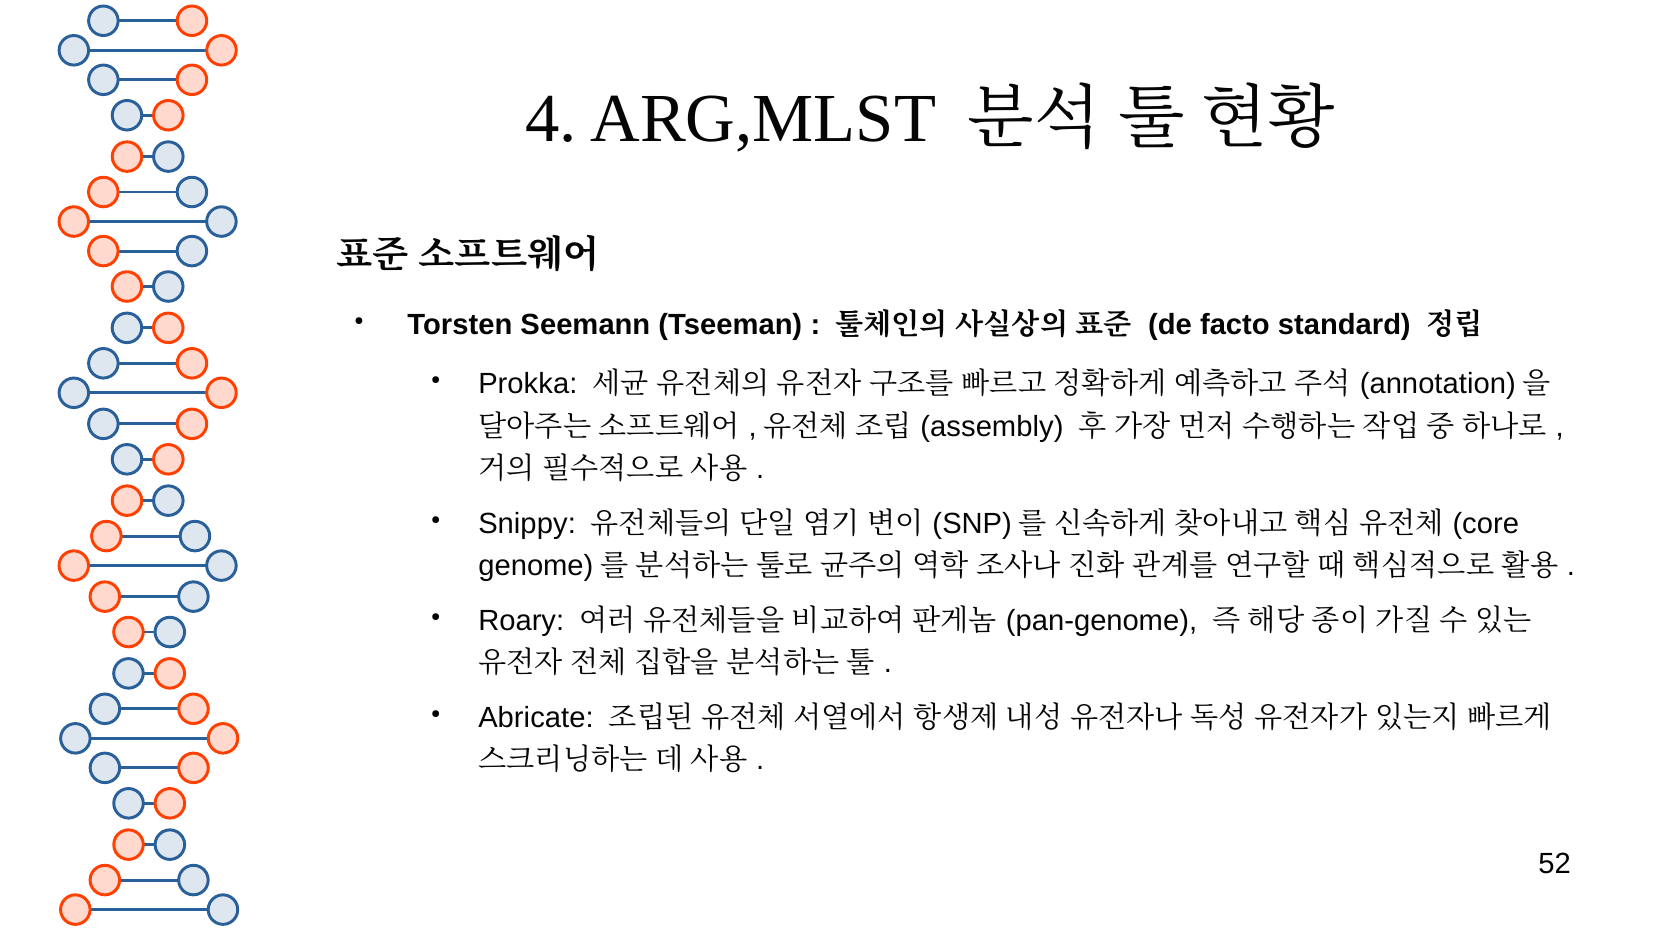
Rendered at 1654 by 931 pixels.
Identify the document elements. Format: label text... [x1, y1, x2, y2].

list 표준 소프트웨어 Torsten Seemann (Tseeman) : 툴체인의 사실상의 표준 (de facto standard) 정립 Prokka: 세균 유전체의 유전자 구조를 빠르고 정확하게 예측하고 주석(annotation)을 달아주는 소프트웨어,유전체 조립(assembly) 후 가장 먼저 수행하는 작업 중 하나로, 거의 필수적으로 사용. Snippy: 유전체들의 단일 염기 변이(SNP)를 신속하게 찾아내고 핵심 유전체(core genome)를 분석하는 툴로 균주의 역학 조사나 진화 관계를 연구할 때 핵심적으로 활용. Roary: 여러 유전체들을 비교하여 판게놈(pan-genome), 즉 해당 종이 가질 수 있는 유전자 전체 집합을 분석하는 툴. Abricate: 조립된 유전체 서열에서 항생제 내성 유전자나 독성 유전자가 있는지 빠르게 스크리닝하는 데 사용. [265, 224, 1595, 863]
title 4. ARG,MLST 분석 툴 현황 [265, 35, 1595, 189]
